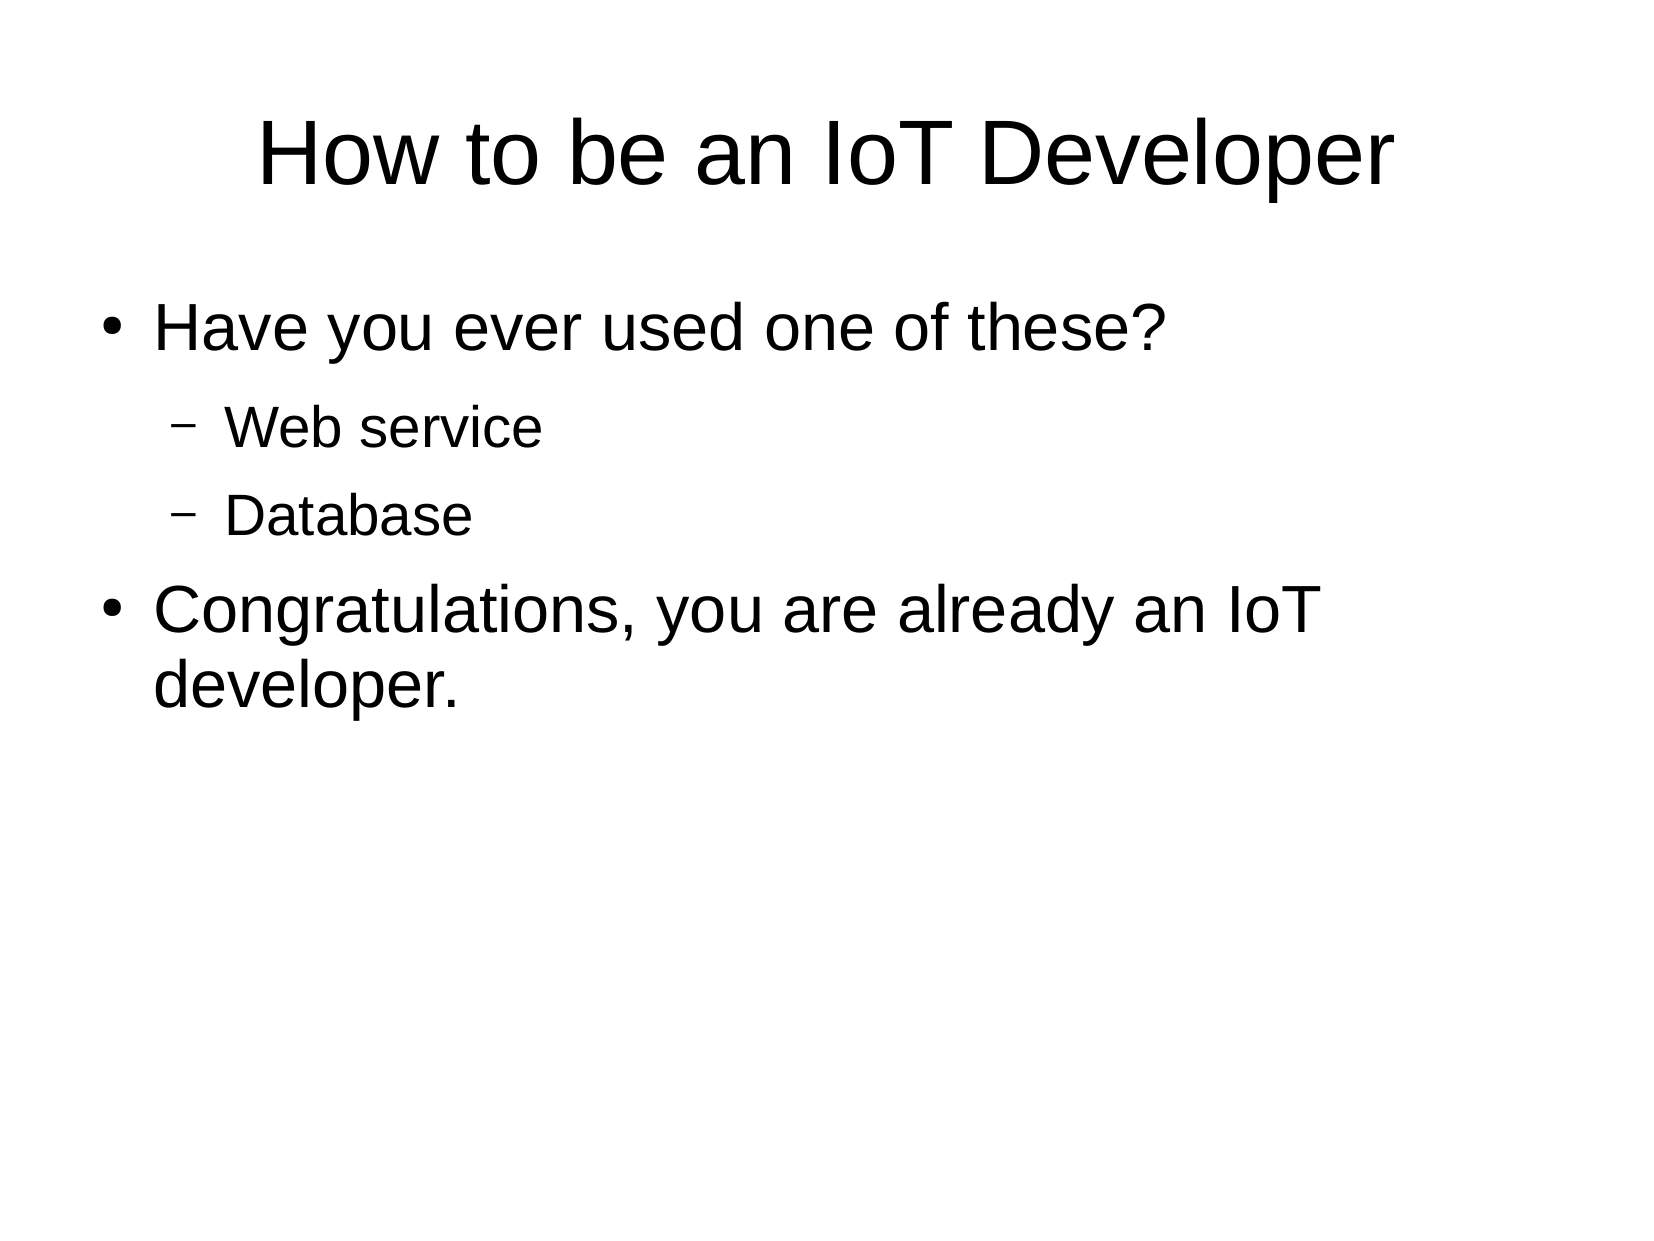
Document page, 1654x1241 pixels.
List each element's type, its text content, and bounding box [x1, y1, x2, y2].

list Have you ever used one of these? Web service Database Congratulations, you are already an IoT developer. [82, 290, 1571, 1010]
title How to be an IoT Developer [82, 49, 1571, 257]
